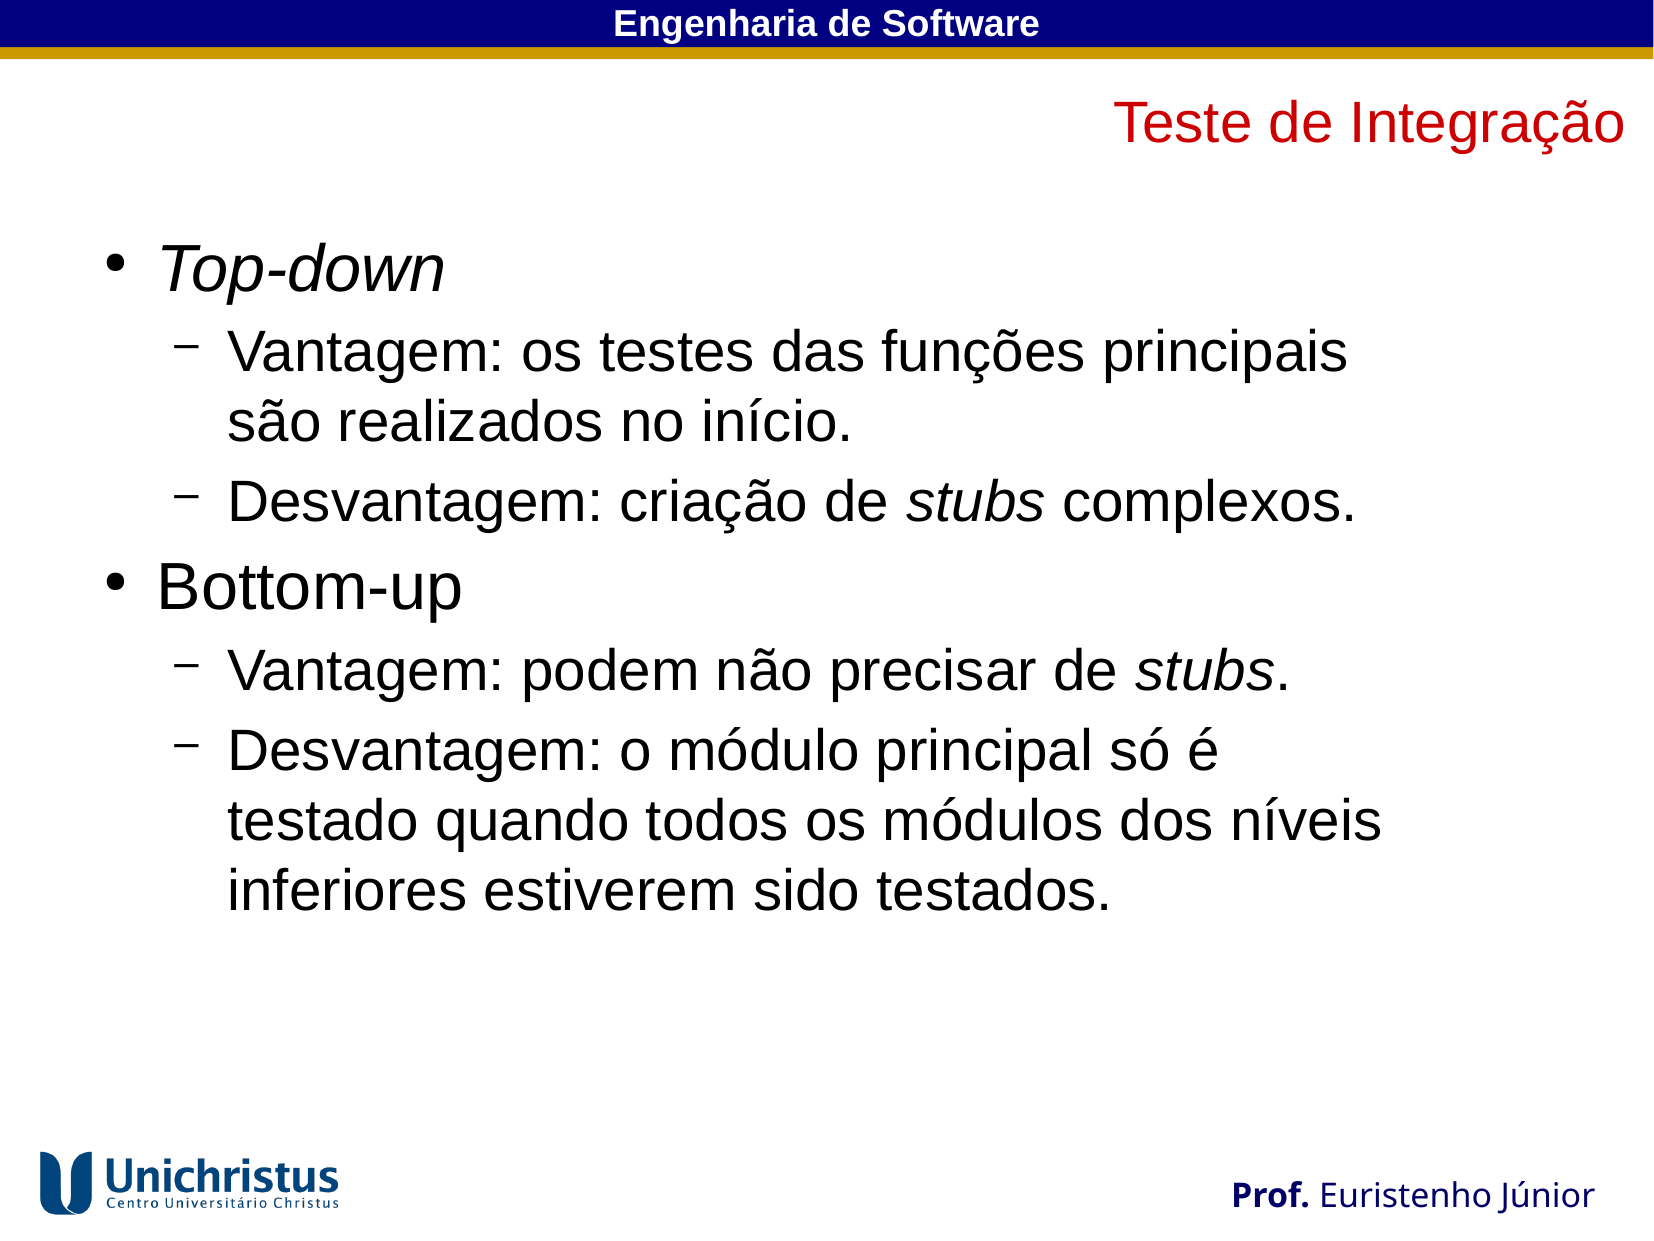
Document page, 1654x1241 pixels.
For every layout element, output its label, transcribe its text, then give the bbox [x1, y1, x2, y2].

text_box Teste de Integração [1098, 82, 1642, 178]
text_box [0, 48, 1654, 60]
text_box Prof. Euristenho Júnior [1216, 1163, 1654, 1224]
picture [35, 1148, 343, 1217]
list Top-down Vantagem: os testes das funções principais são realizados no início. Desvantagem: criação de stubs complexos. Bottom-up Vantagem: podem não precisar de stubs. Desvantagem: o módulo principal só é testado quando todos os módulos dos níveis inferiores estiverem sido testados. [70, 216, 1421, 930]
text_box Engenharia de Software [0, 0, 1654, 48]
